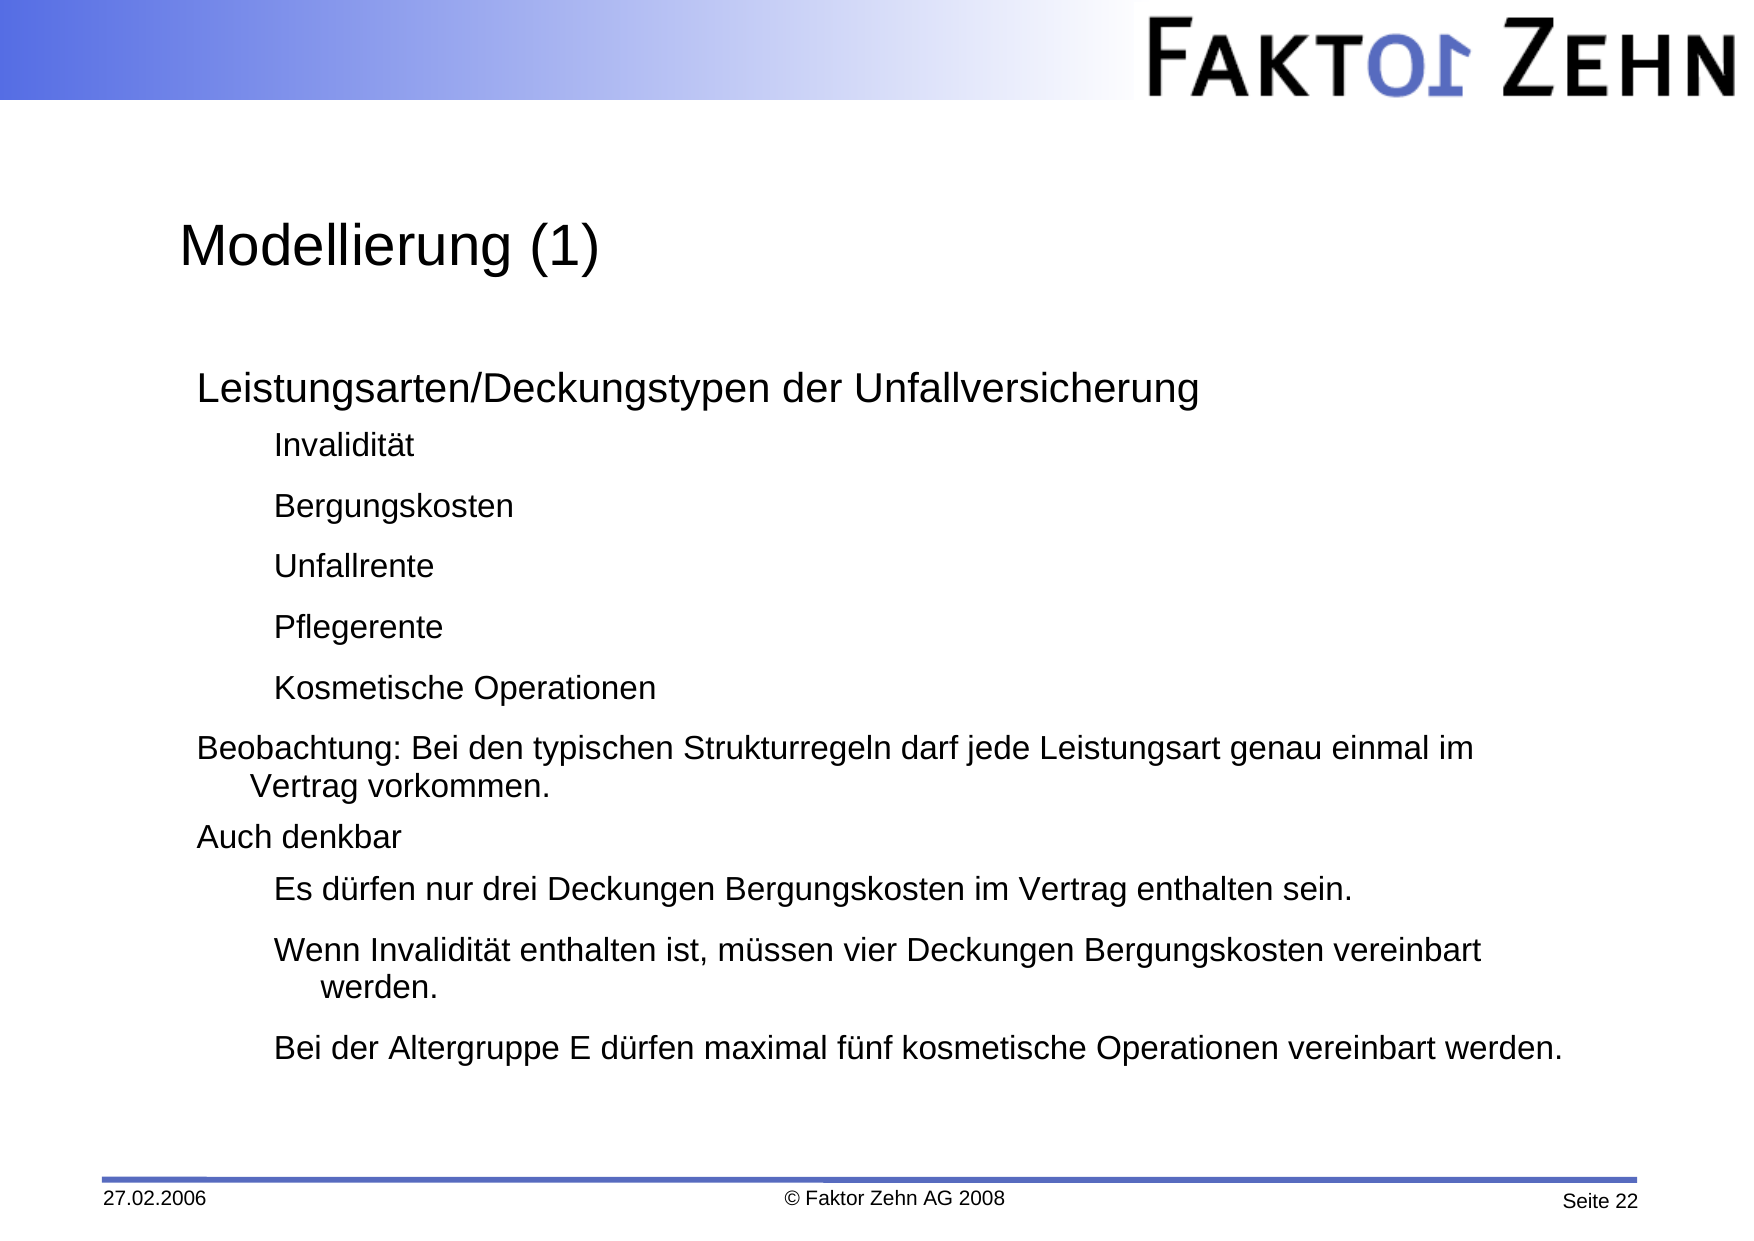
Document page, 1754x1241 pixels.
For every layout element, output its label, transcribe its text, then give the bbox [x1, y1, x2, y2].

title Modellierung (1) [179, 142, 1576, 349]
picture [1133, 2, 1749, 105]
list Leistungsarten/Deckungstypen der Unfallversicherung Invalidität Bergungskosten Unfallrente Pflegerente Kosmetische Operationen Beobachtung: Bei den typischen Strukturregeln darf jede Leistungsart genau einmal im Vertrag vorkommen. Auch denkbar Es dürfen nur drei Deckungen Bergungskosten im Vertrag enthalten sein. Wenn Invalidität enthalten ist, müssen vier Deckungen Bergungskosten vereinbart werden. Bei der Altergruppe E dürfen maximal fünf kosmetische Operationen vereinbart werden. [179, 365, 1576, 1107]
